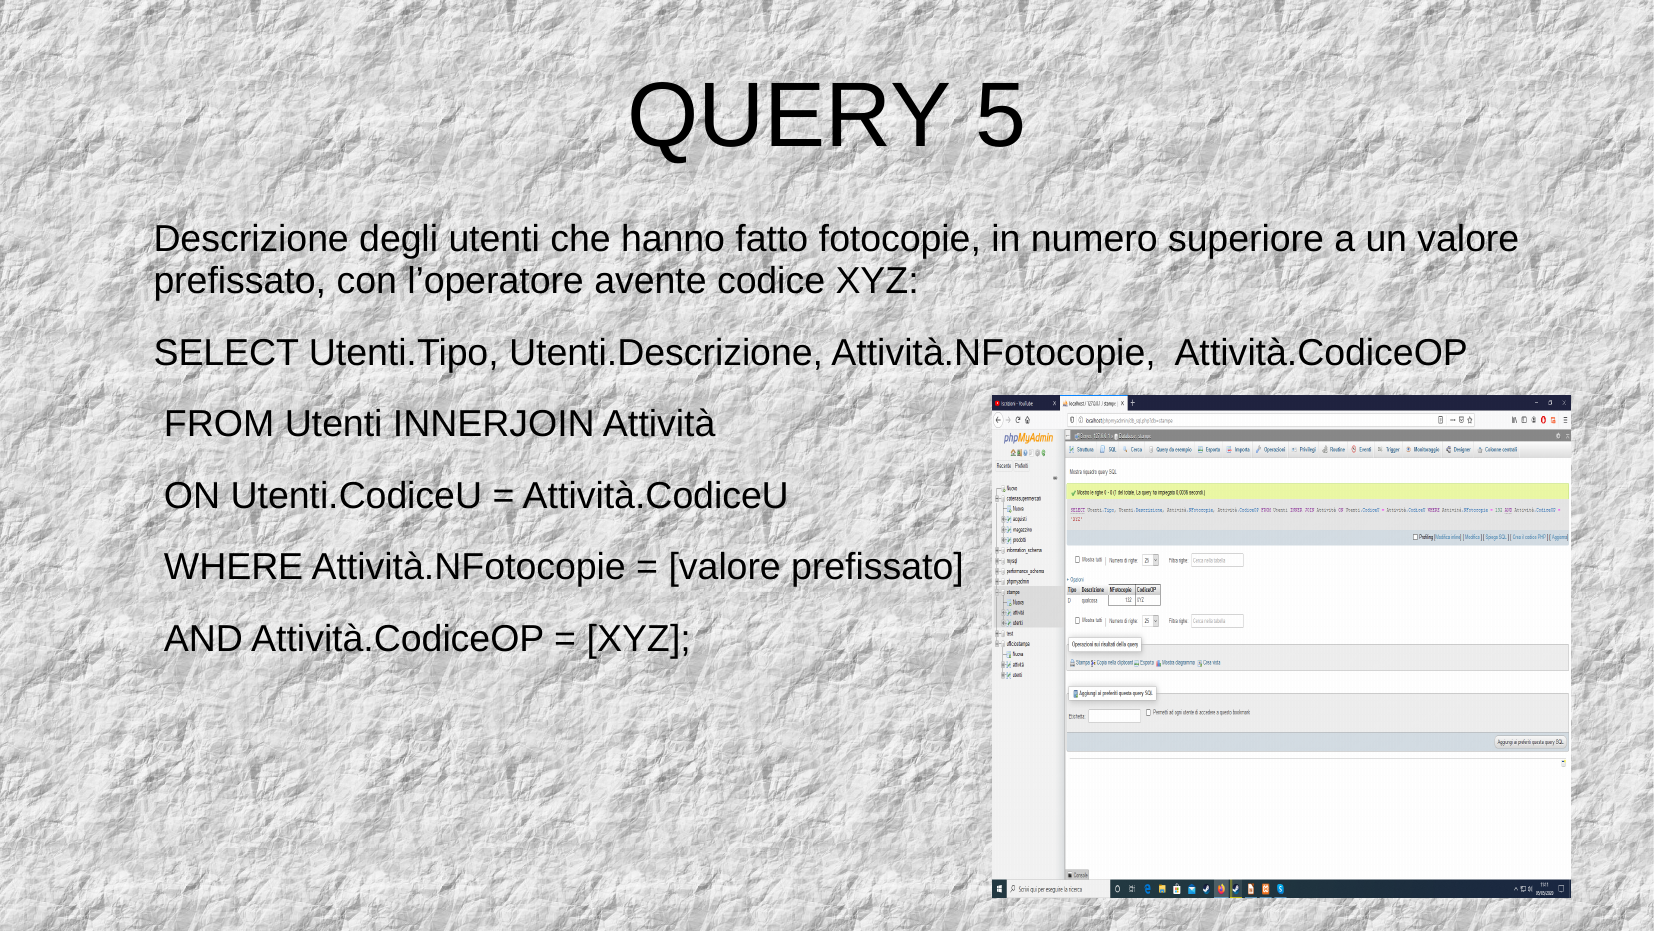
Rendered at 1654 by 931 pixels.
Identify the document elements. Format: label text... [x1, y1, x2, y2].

title QUERY 5 [82, 37, 1571, 193]
picture [0, 0, 1654, 931]
list Descrizione degli utenti che hanno fatto fotocopie, in numero superiore a un valore prefissato, con l’operatore avente codice XYZ: SELECT Utenti.Tipo, Utenti.Descrizione, Attività.NFotocopie, Attività.CodiceOP FROM Utenti INNERJOIN Attività ON Utenti.CodiceU = Attività.CodiceU WHERE Attività.NFotocopie = [valore prefissato] AND Attività.CodiceOP = [XYZ]; [82, 217, 1571, 898]
